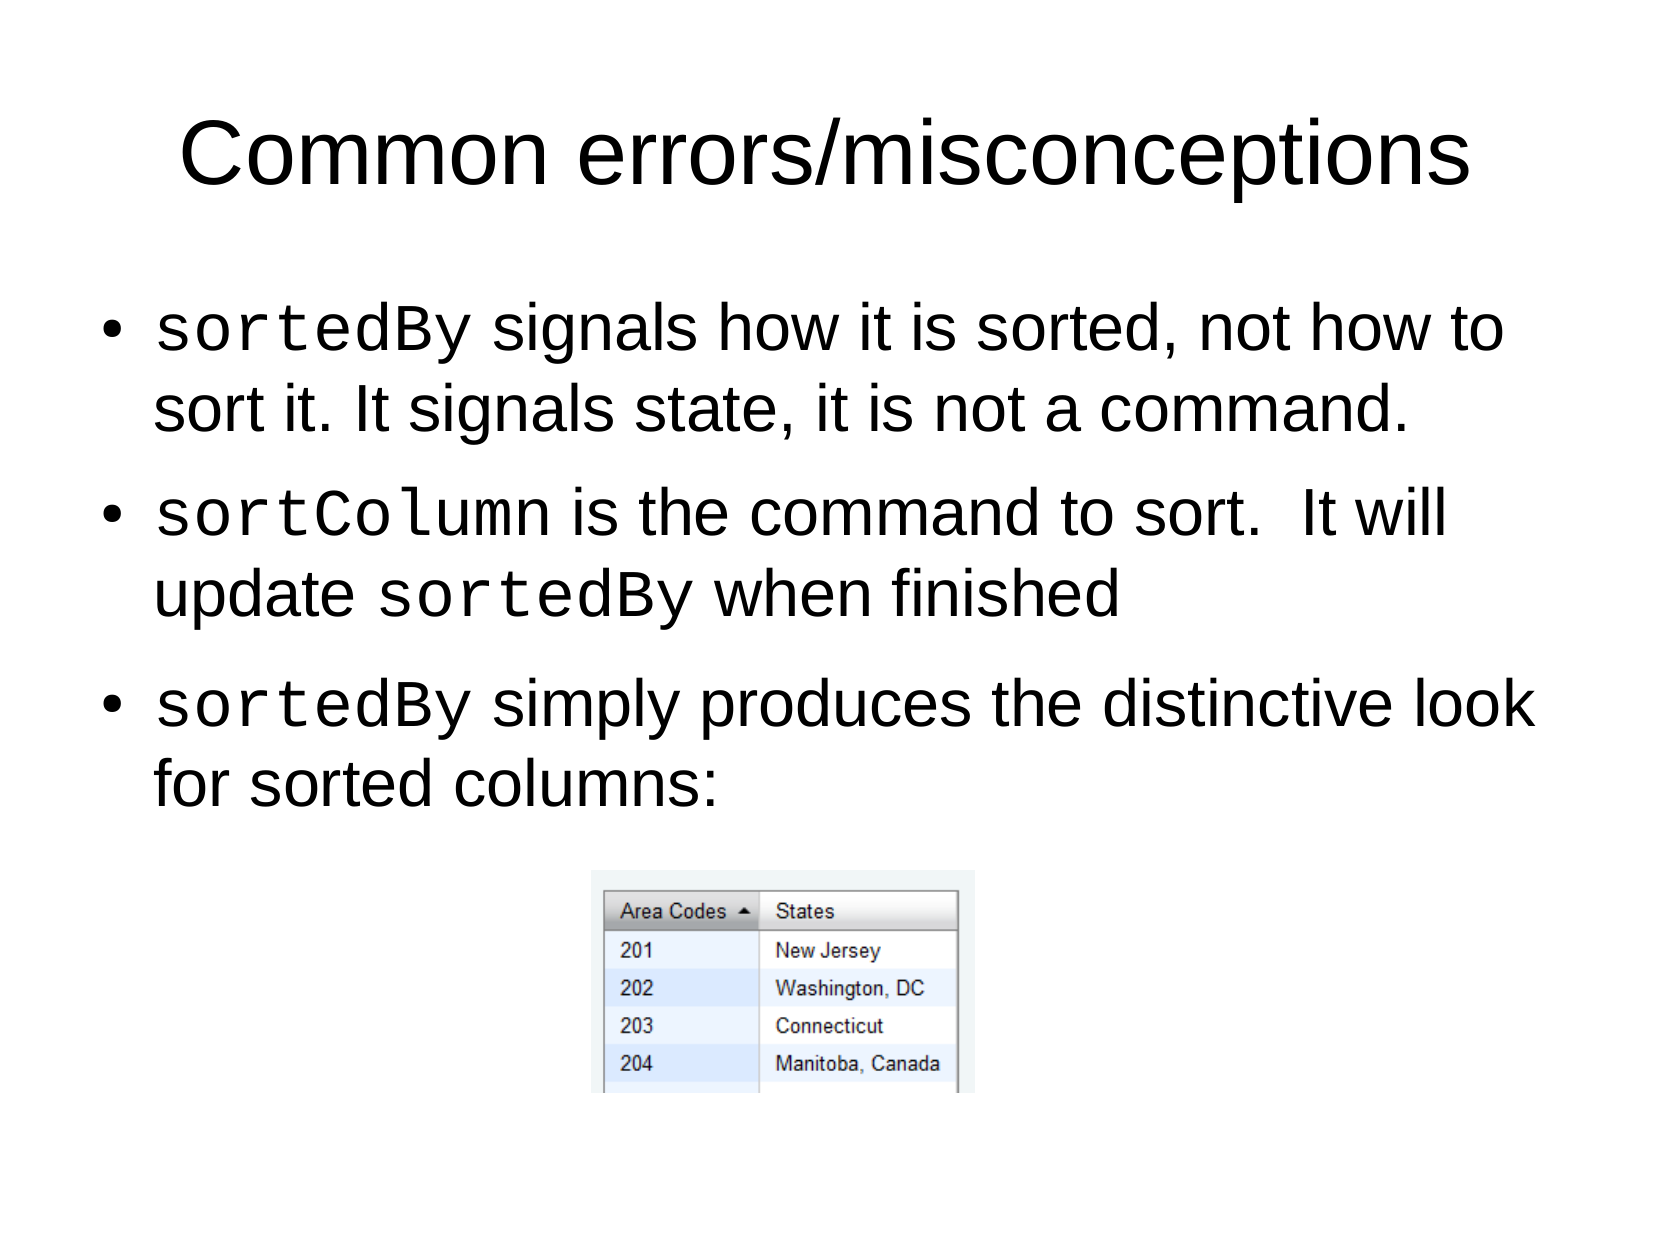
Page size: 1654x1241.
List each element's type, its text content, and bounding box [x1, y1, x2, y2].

title Common errors/misconceptions [82, 56, 1571, 250]
picture [591, 870, 975, 1093]
list sortedBy signals how it is sorted, not how to sort it. It signals state, it is not a command. sortColumn is the command to sort. It will update sortedBy when finished sortedBy simply produces the distinctive look for sorted columns: [82, 290, 1571, 1094]
